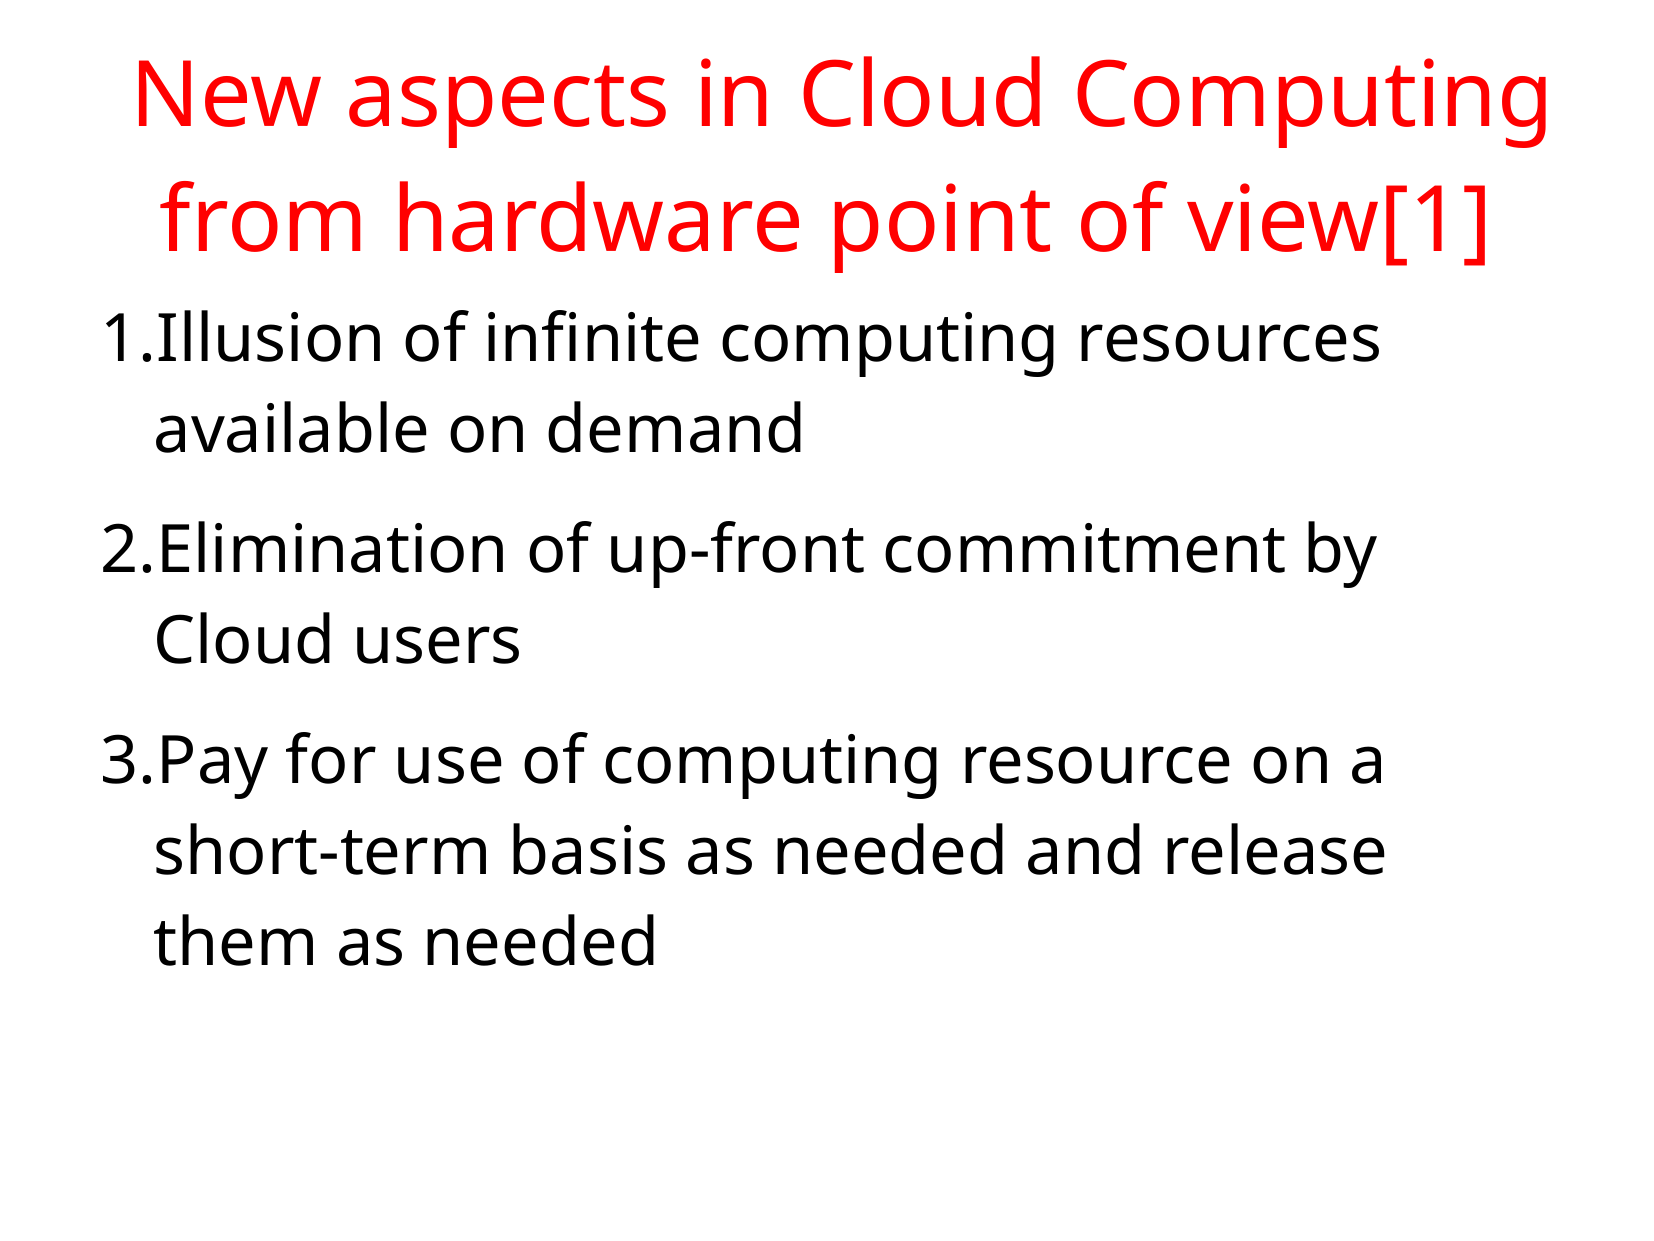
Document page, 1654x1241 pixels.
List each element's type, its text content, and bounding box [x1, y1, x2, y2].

list Illusion of infinite computing resources available on demand Elimination of up-front commitment by Cloud users Pay for use of computing resource on a short-term basis as needed and release them as needed [82, 290, 1538, 1010]
title New aspects in Cloud Computing from hardware point of view[1] [82, 25, 1571, 281]
